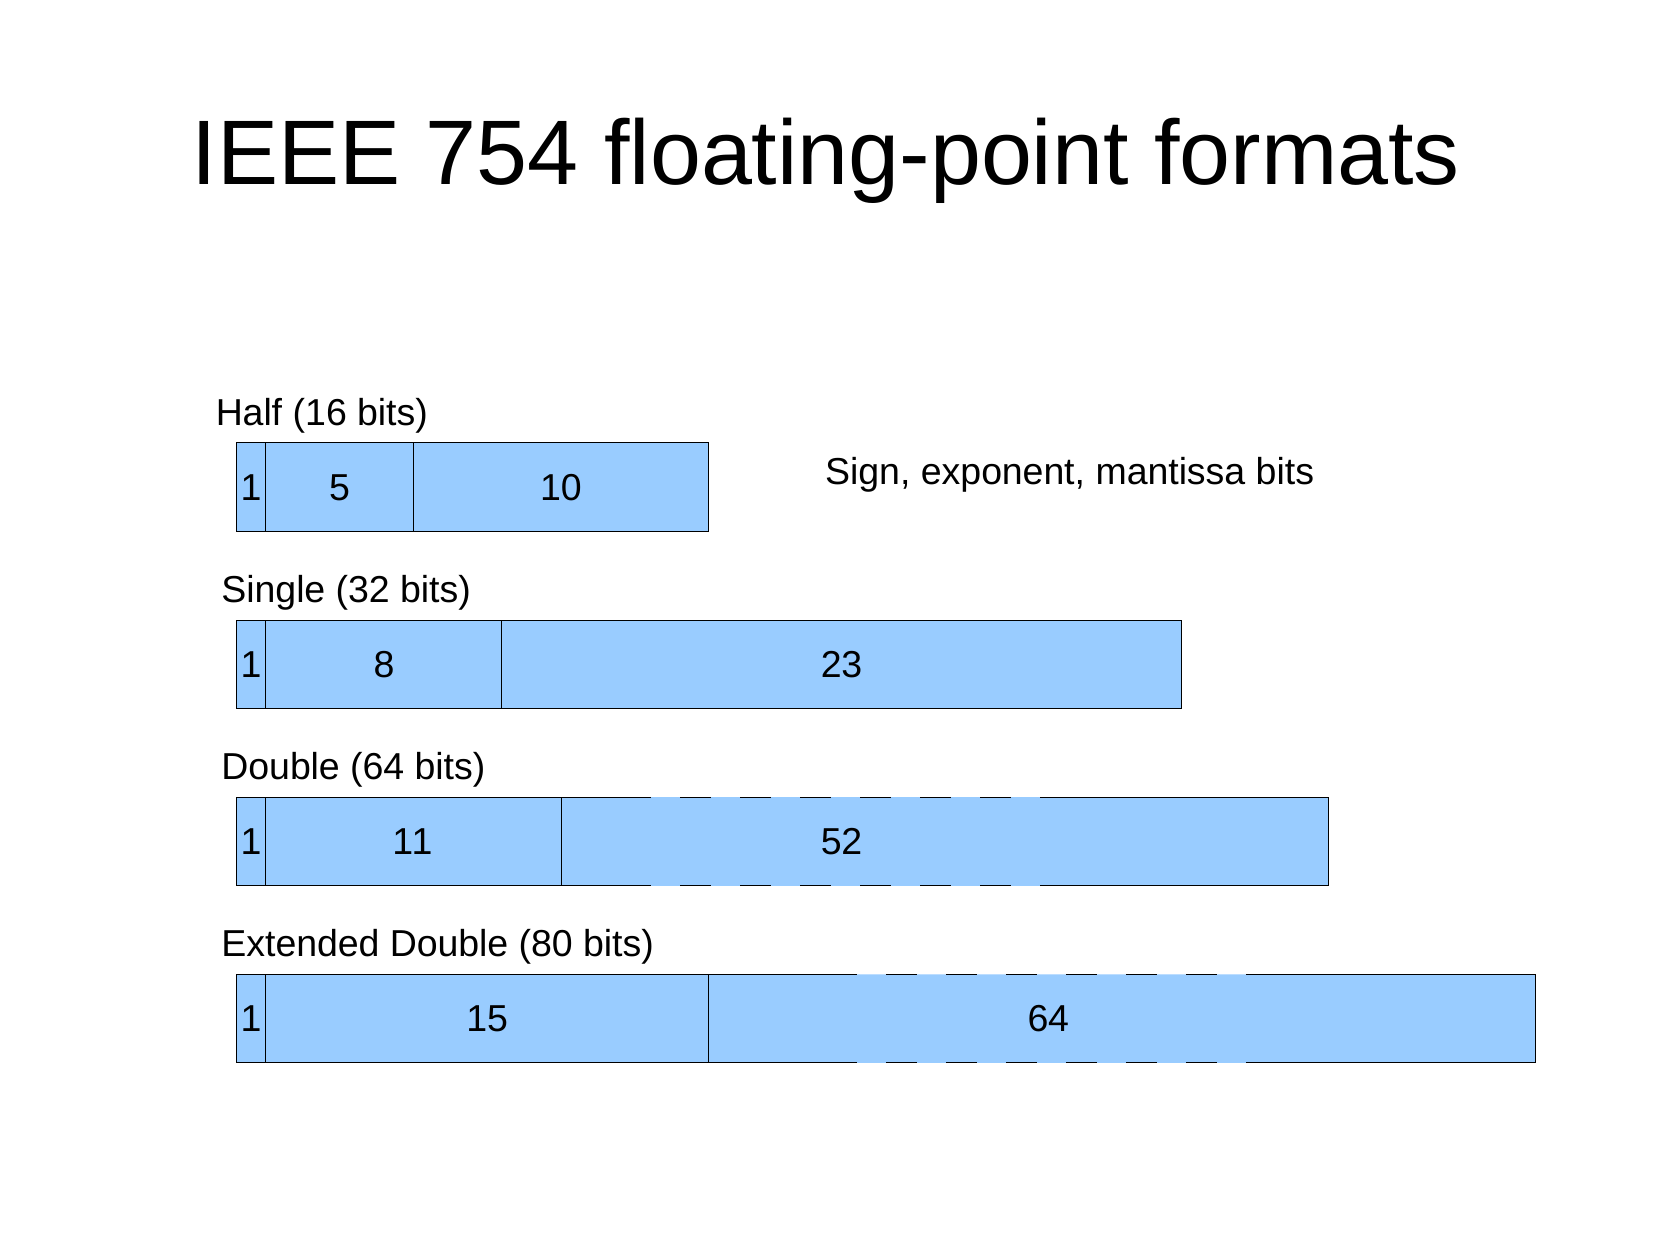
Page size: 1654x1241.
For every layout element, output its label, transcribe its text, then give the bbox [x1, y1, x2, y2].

title IEEE 754 floating-point formats [82, 49, 1571, 257]
text_box 5 [265, 442, 413, 532]
text_box 10 [413, 442, 709, 532]
text_box Double (64 bits) [206, 738, 501, 796]
text_box 1 [236, 442, 265, 532]
text_box 1 [236, 620, 265, 709]
text_box Single (32 bits) [206, 561, 486, 618]
text_box 23 [501, 620, 1182, 709]
text_box Extended Double (80 bits) [206, 915, 669, 973]
text_box 15 [265, 974, 709, 1063]
text_box Sign, exponent, mantissa bits [810, 442, 1329, 500]
text_box Half (16 bits) [201, 383, 443, 441]
text_box 52 [562, 797, 1328, 886]
text_box 1 [236, 974, 265, 1063]
text_box 64 [709, 974, 1535, 1063]
text_box 1 [236, 797, 265, 886]
text_box 11 [265, 797, 562, 886]
text_box 8 [265, 620, 501, 709]
